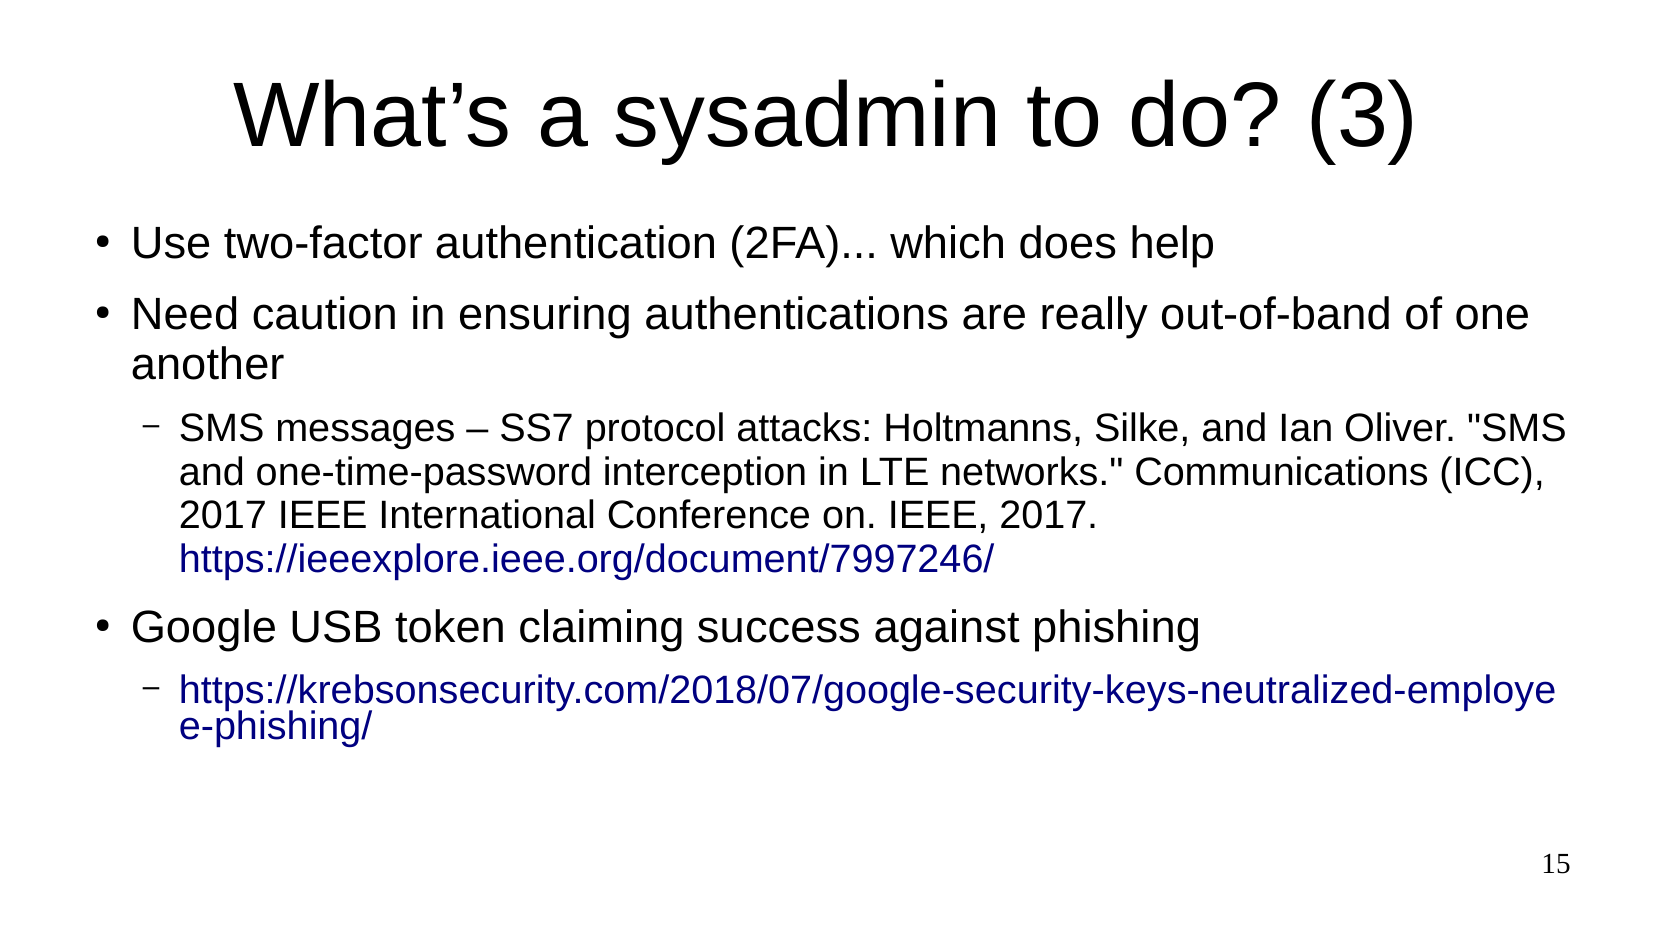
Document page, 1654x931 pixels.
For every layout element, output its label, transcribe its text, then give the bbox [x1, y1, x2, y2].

title What’s a sysadmin to do? (3) [82, 37, 1571, 193]
list Use two-factor authentication (2FA)... which does help Need caution in ensuring authentications are really out-of-band of one another SMS messages – SS7 protocol attacks: Holtmanns, Silke, and Ian Oliver. "SMS and one-time-password interception in LTE networks." Communications (ICC), 2017 IEEE International Conference on. IEEE, 2017. https://ieeexplore.ieee.org/document/7997246/ Google USB token claiming success against phishing https://krebsonsecurity.com/2018/07/google-security-keys-neutralized-employee-phishing/ [82, 217, 1571, 758]
